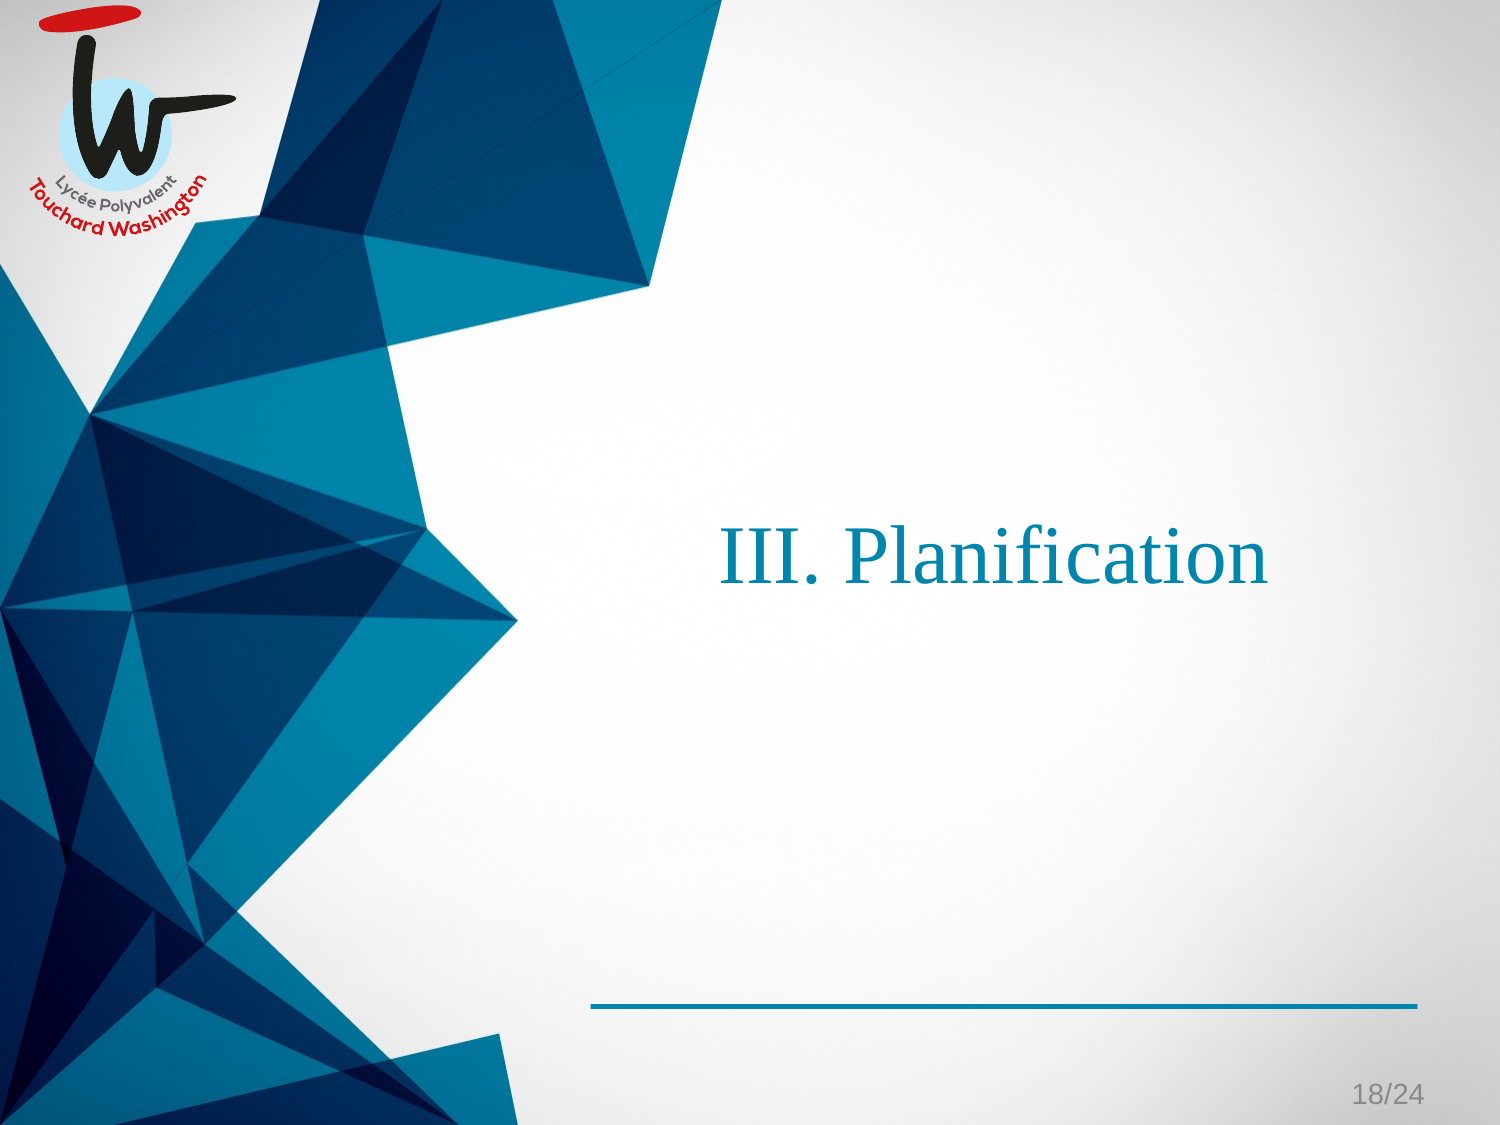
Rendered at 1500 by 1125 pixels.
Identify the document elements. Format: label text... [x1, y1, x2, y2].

picture [0, 0, 1500, 1125]
title III. Planification [553, 461, 1270, 650]
